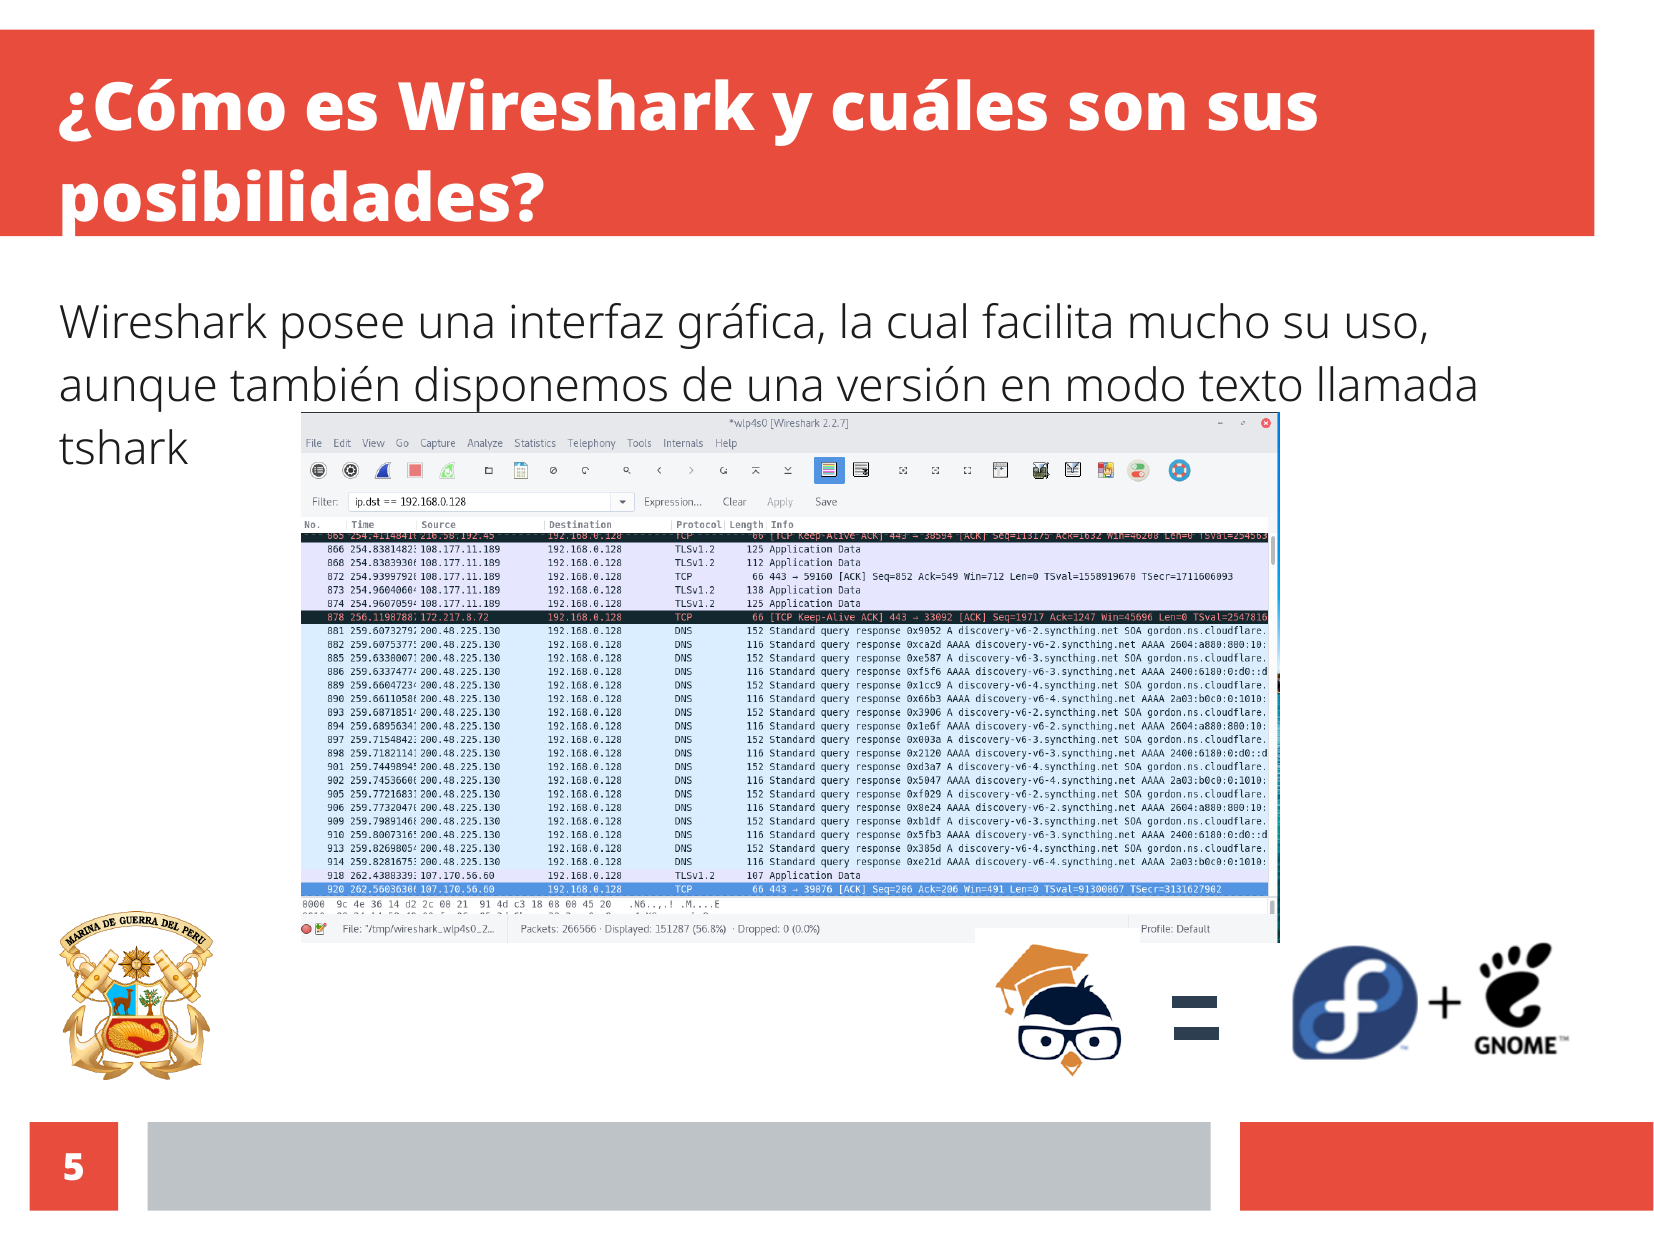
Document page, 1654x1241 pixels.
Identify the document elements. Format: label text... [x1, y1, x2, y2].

picture [59, 911, 213, 1080]
title ¿Cómo es Wireshark y cuáles son sus posibilidades? [59, 59, 1595, 207]
subtitle Wireshark posee una interfaz gráfica, la cual facilita mucho su uso, aunque también disponemos de una versión en modo texto llamada tshark [59, 290, 1595, 975]
picture [1282, 934, 1595, 1075]
picture [301, 412, 1280, 1093]
